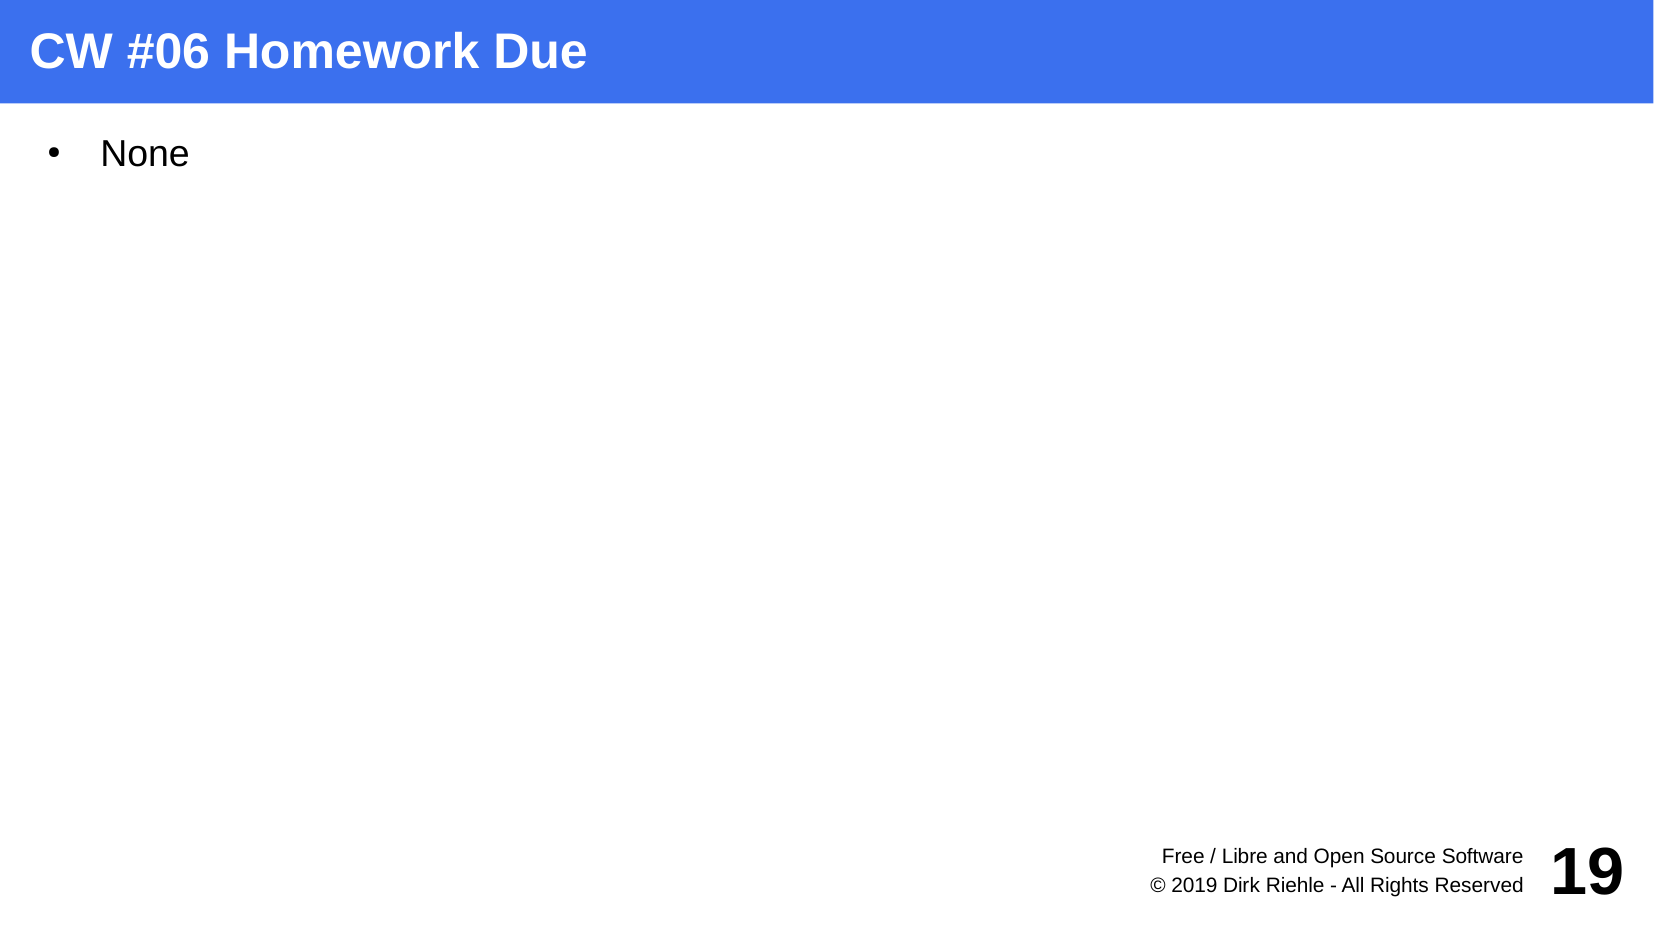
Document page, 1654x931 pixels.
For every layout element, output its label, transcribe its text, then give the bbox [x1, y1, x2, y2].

list None [29, 132, 1625, 813]
title CW #06 Homework Due [0, 0, 1654, 104]
